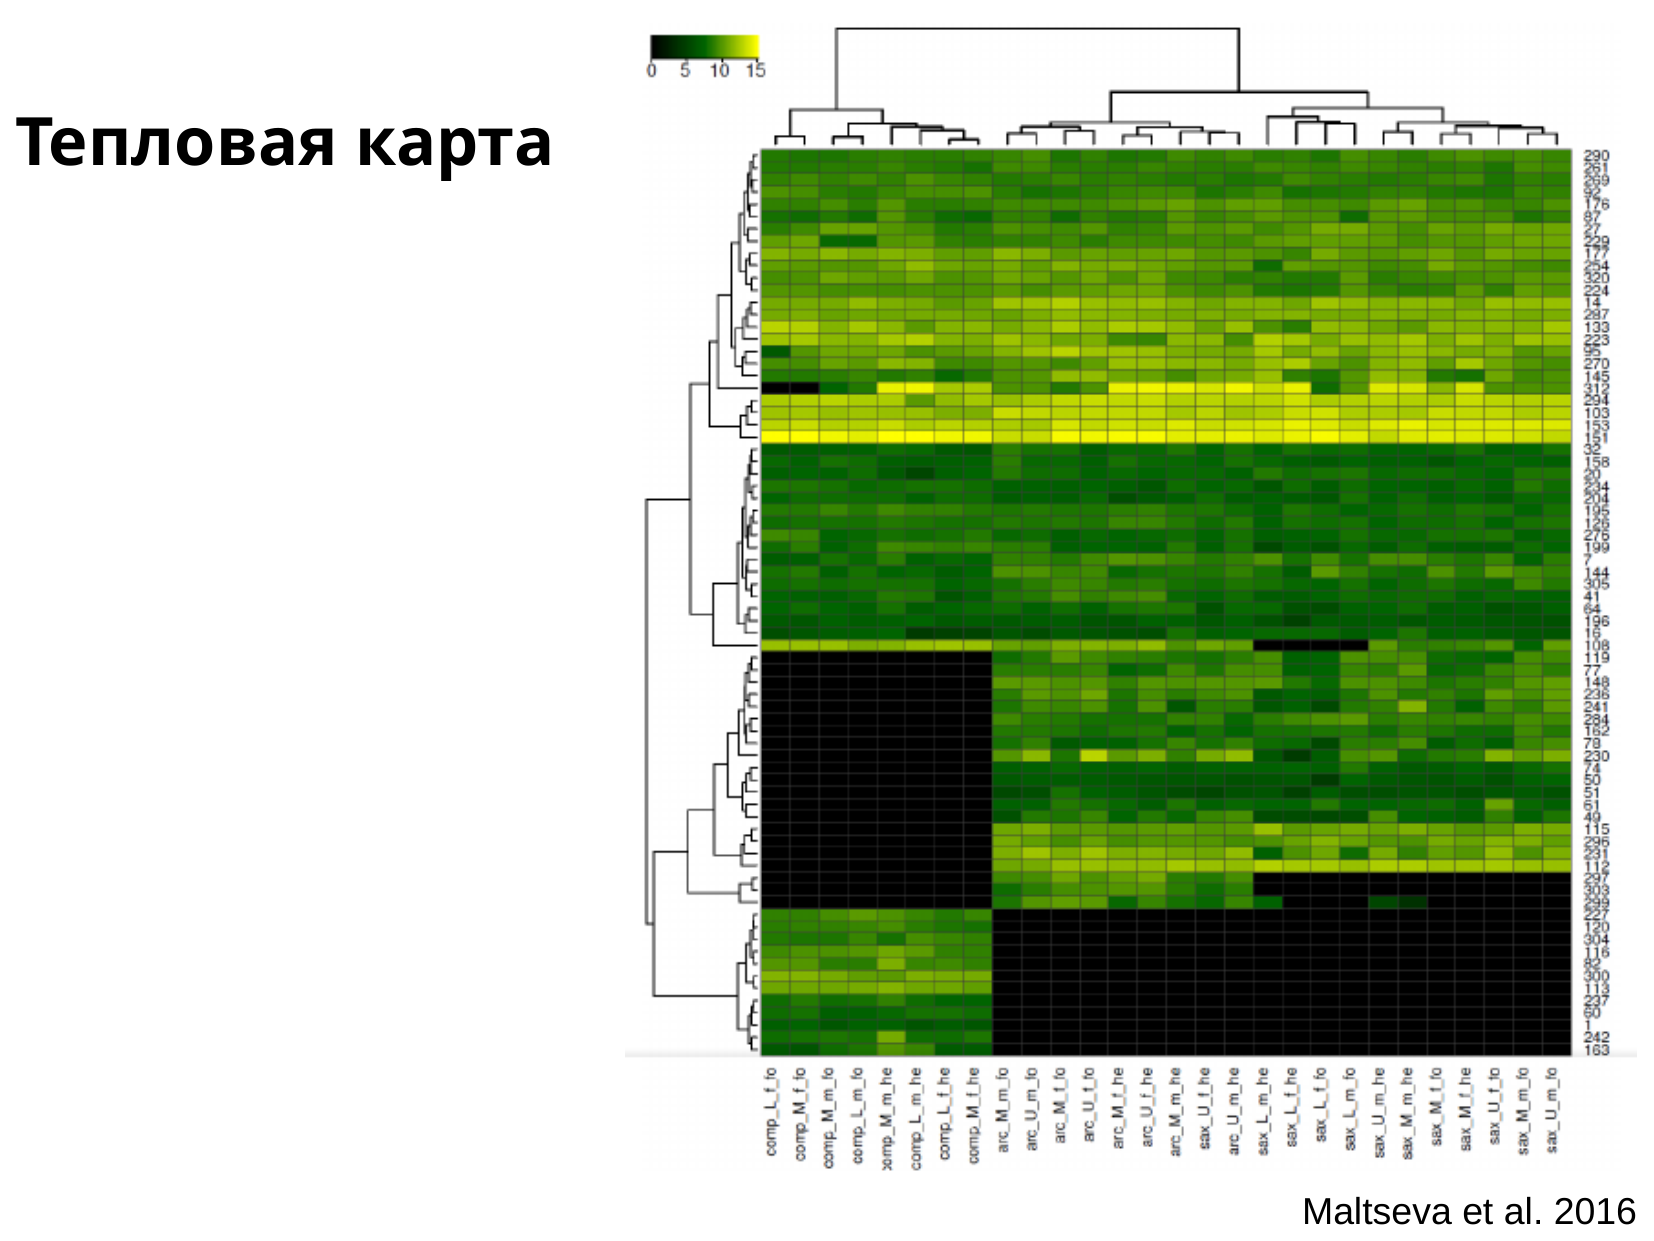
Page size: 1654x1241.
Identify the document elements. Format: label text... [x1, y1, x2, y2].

picture [625, 19, 1637, 1178]
text_box Maltseva et al. 2016 [1287, 1183, 1653, 1241]
title Тепловая карта [15, 19, 625, 260]
